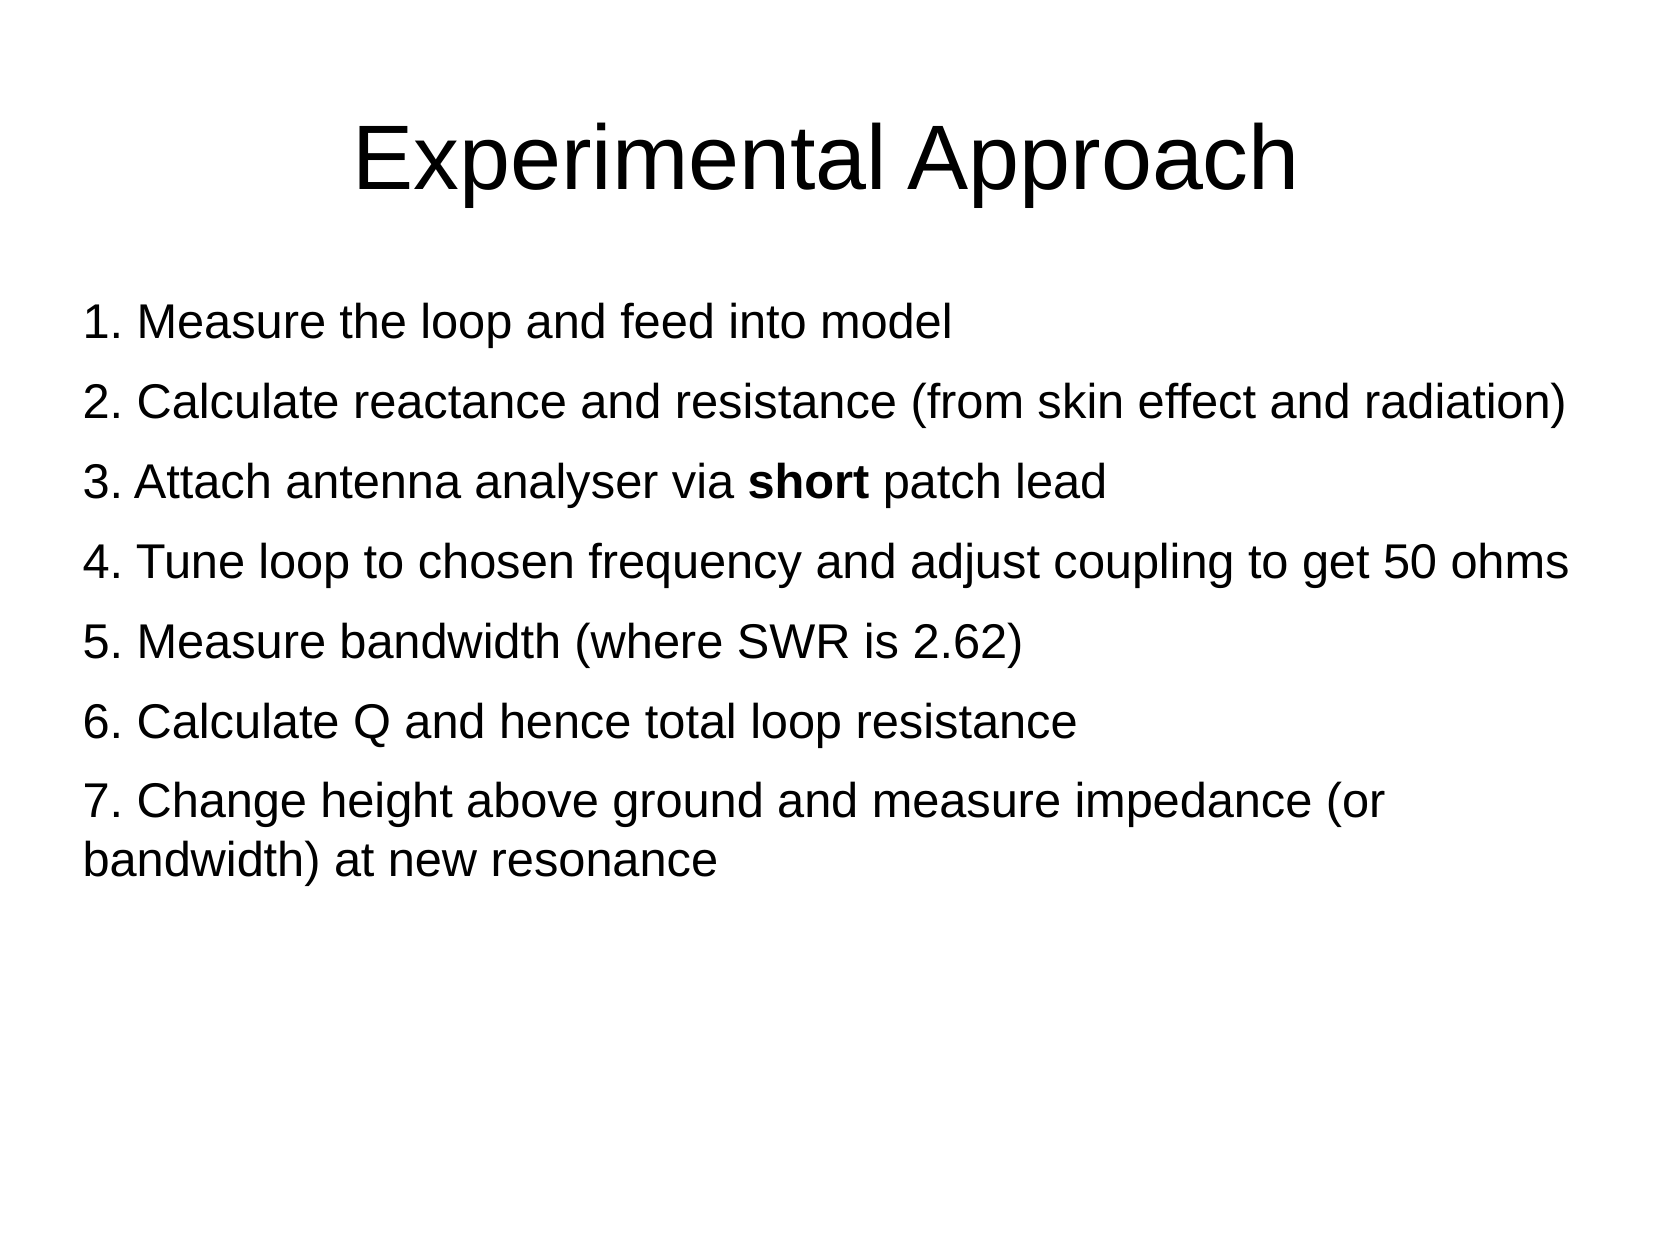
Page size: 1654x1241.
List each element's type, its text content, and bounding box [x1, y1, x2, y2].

list 1. Measure the loop and feed into model 2. Calculate reactance and resistance (from skin effect and radiation) 3. Attach antenna analyser via short patch lead 4. Tune loop to chosen frequency and adjust coupling to get 50 ohms 5. Measure bandwidth (where SWR is 2.62) 6. Calculate Q and hence total loop resistance 7. Change height above ground and measure impedance (or bandwidth) at new resonance [82, 290, 1571, 1010]
title Experimental Approach [82, 49, 1571, 257]
